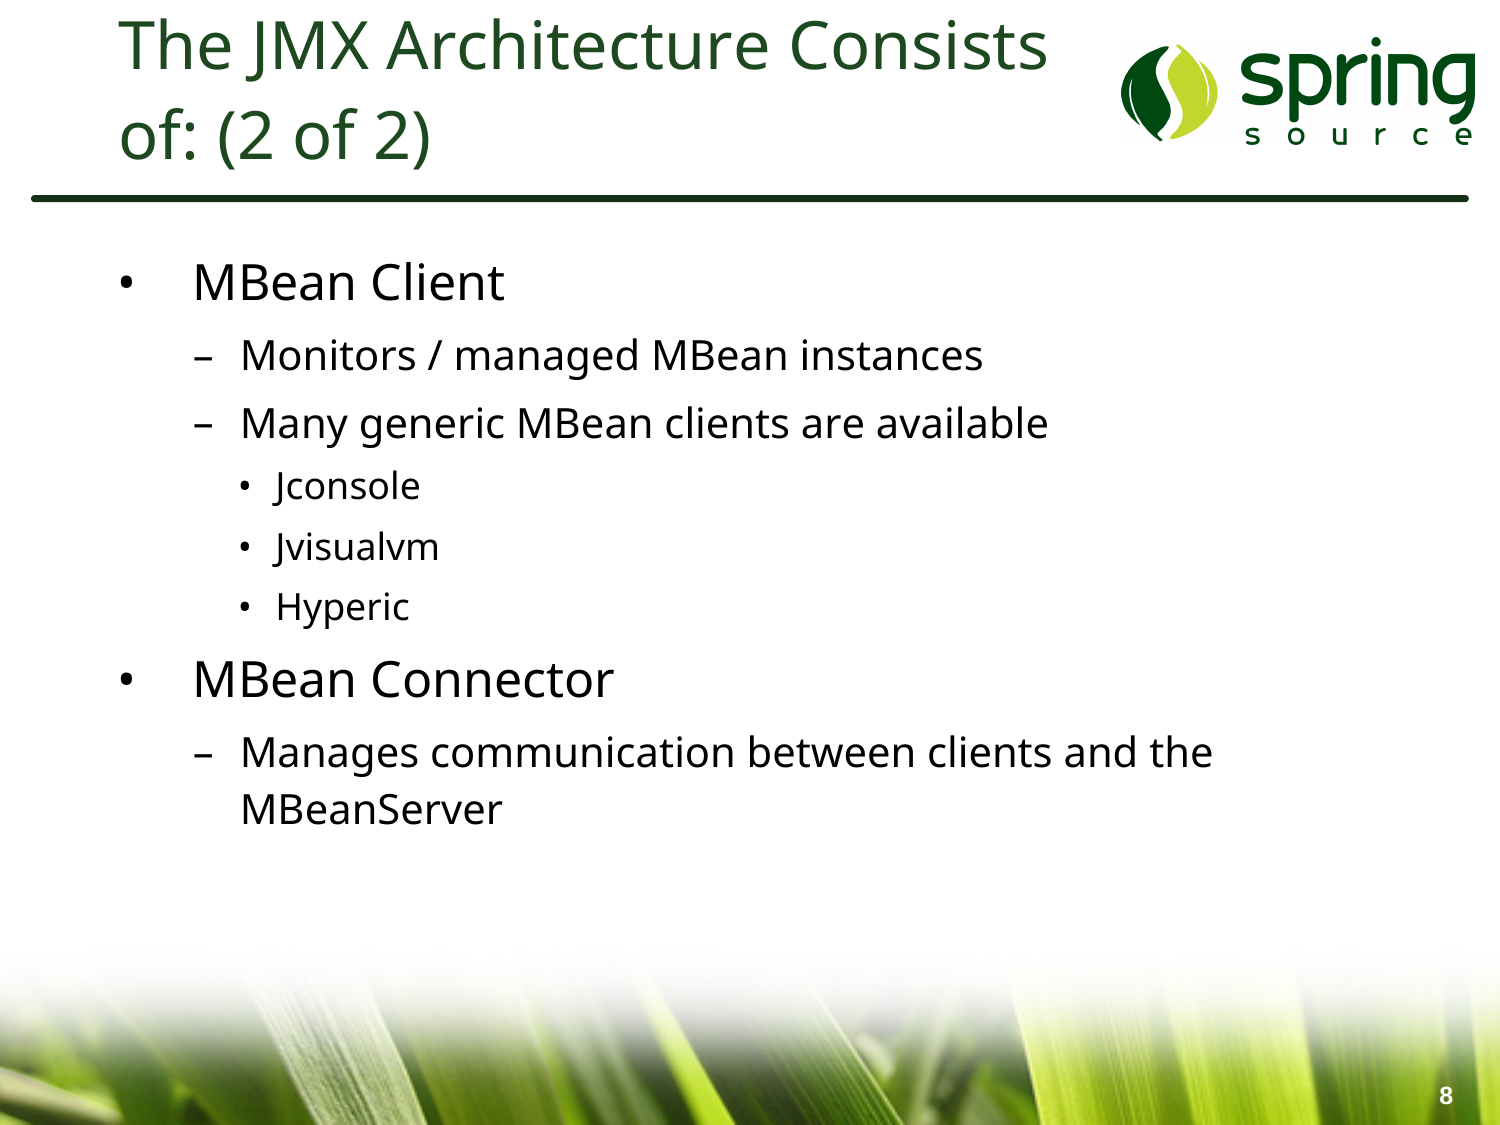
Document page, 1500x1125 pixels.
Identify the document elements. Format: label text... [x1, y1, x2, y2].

title The JMX Architecture Consists of: (2 of 2) [103, 0, 1136, 178]
list MBean Client Monitors / managed MBean instances Many generic MBean clients are available Jconsole Jvisualvm Hyperic MBean Connector Manages communication between clients and the MBeanServer [103, 239, 1394, 903]
picture [1136, 37, 1475, 145]
picture [0, 944, 1500, 1125]
